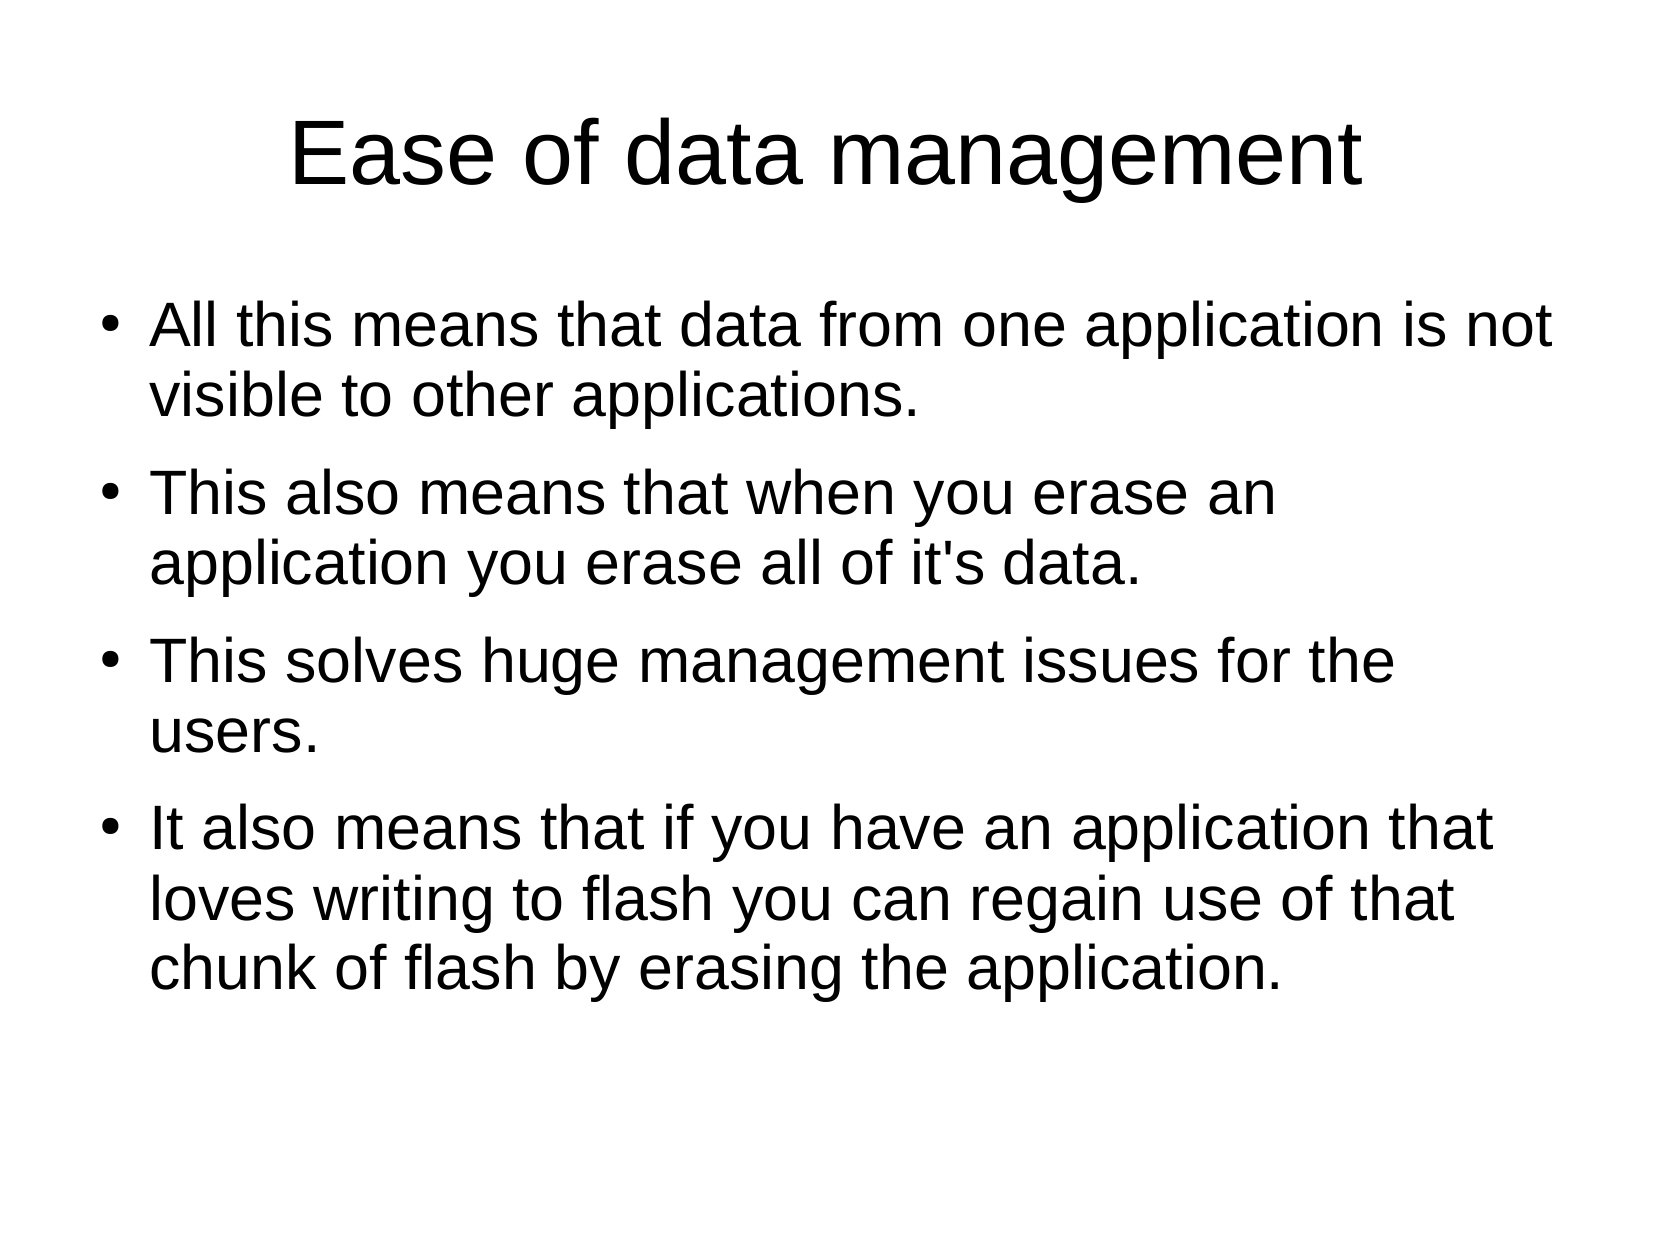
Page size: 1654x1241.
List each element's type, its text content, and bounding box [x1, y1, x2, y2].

list All this means that data from one application is not visible to other applications. This also means that when you erase an application you erase all of it's data. This solves huge management issues for the users. It also means that if you have an application that loves writing to flash you can regain use of that chunk of flash by erasing the application. [82, 290, 1571, 1010]
title Ease of data management [82, 49, 1571, 257]
